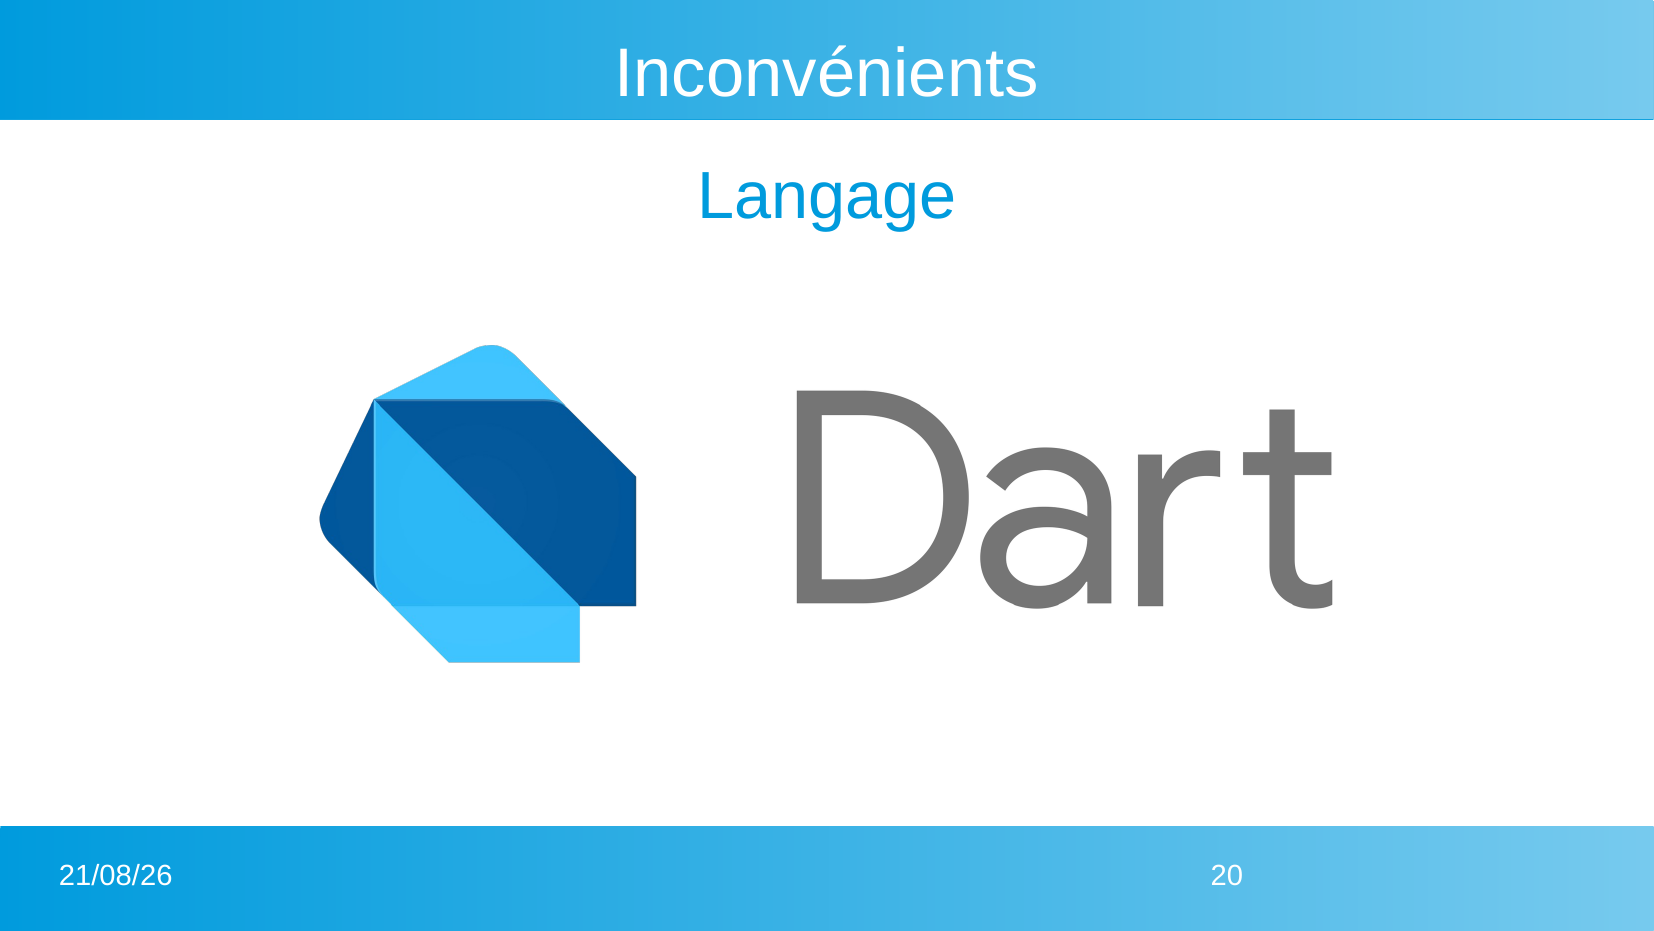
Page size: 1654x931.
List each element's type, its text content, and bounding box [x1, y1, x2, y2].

picture [892, 206, 907, 213]
picture [855, 206, 870, 214]
subtitle Langage [59, 147, 1595, 237]
picture [295, 206, 1357, 803]
text_box [59, 856, 443, 916]
title Inconvénients [59, 29, 1595, 108]
text_box [1210, 856, 1595, 916]
picture [744, 206, 759, 214]
picture [818, 206, 833, 213]
